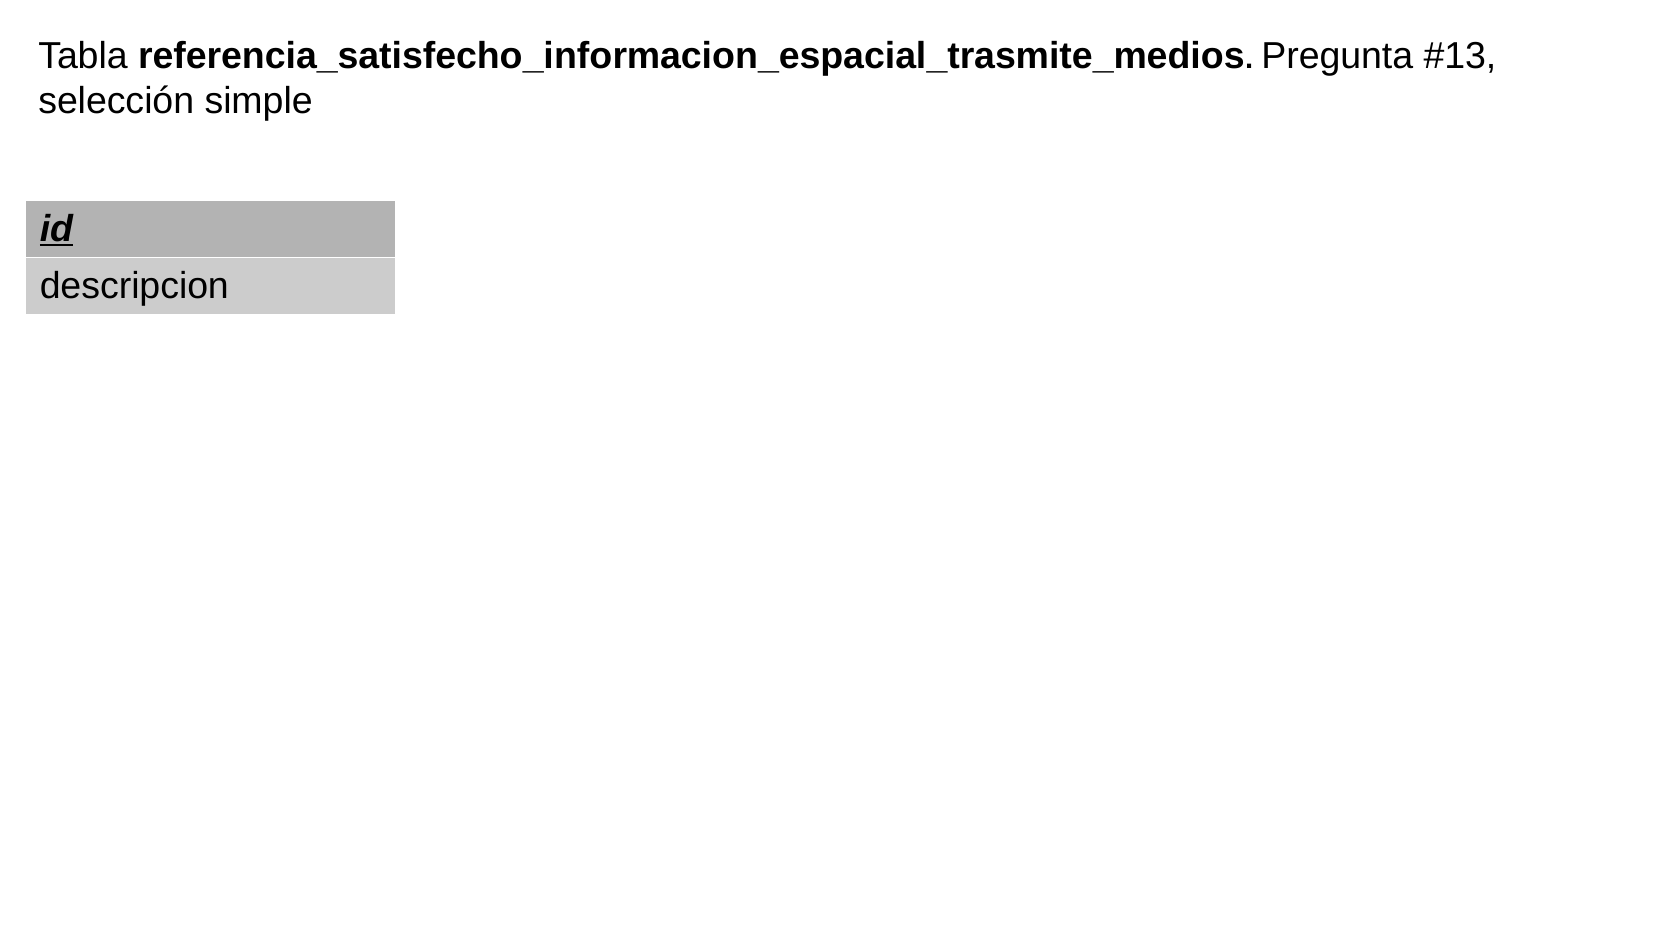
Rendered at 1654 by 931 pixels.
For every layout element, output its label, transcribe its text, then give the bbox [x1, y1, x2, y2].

table_cell descripcion [26, 258, 395, 314]
table_header id [26, 201, 395, 257]
text_box Tabla referencia_satisfecho_informacion_espacial_trasmite_medios. Pregunta #13, selección simple [23, 23, 1618, 165]
